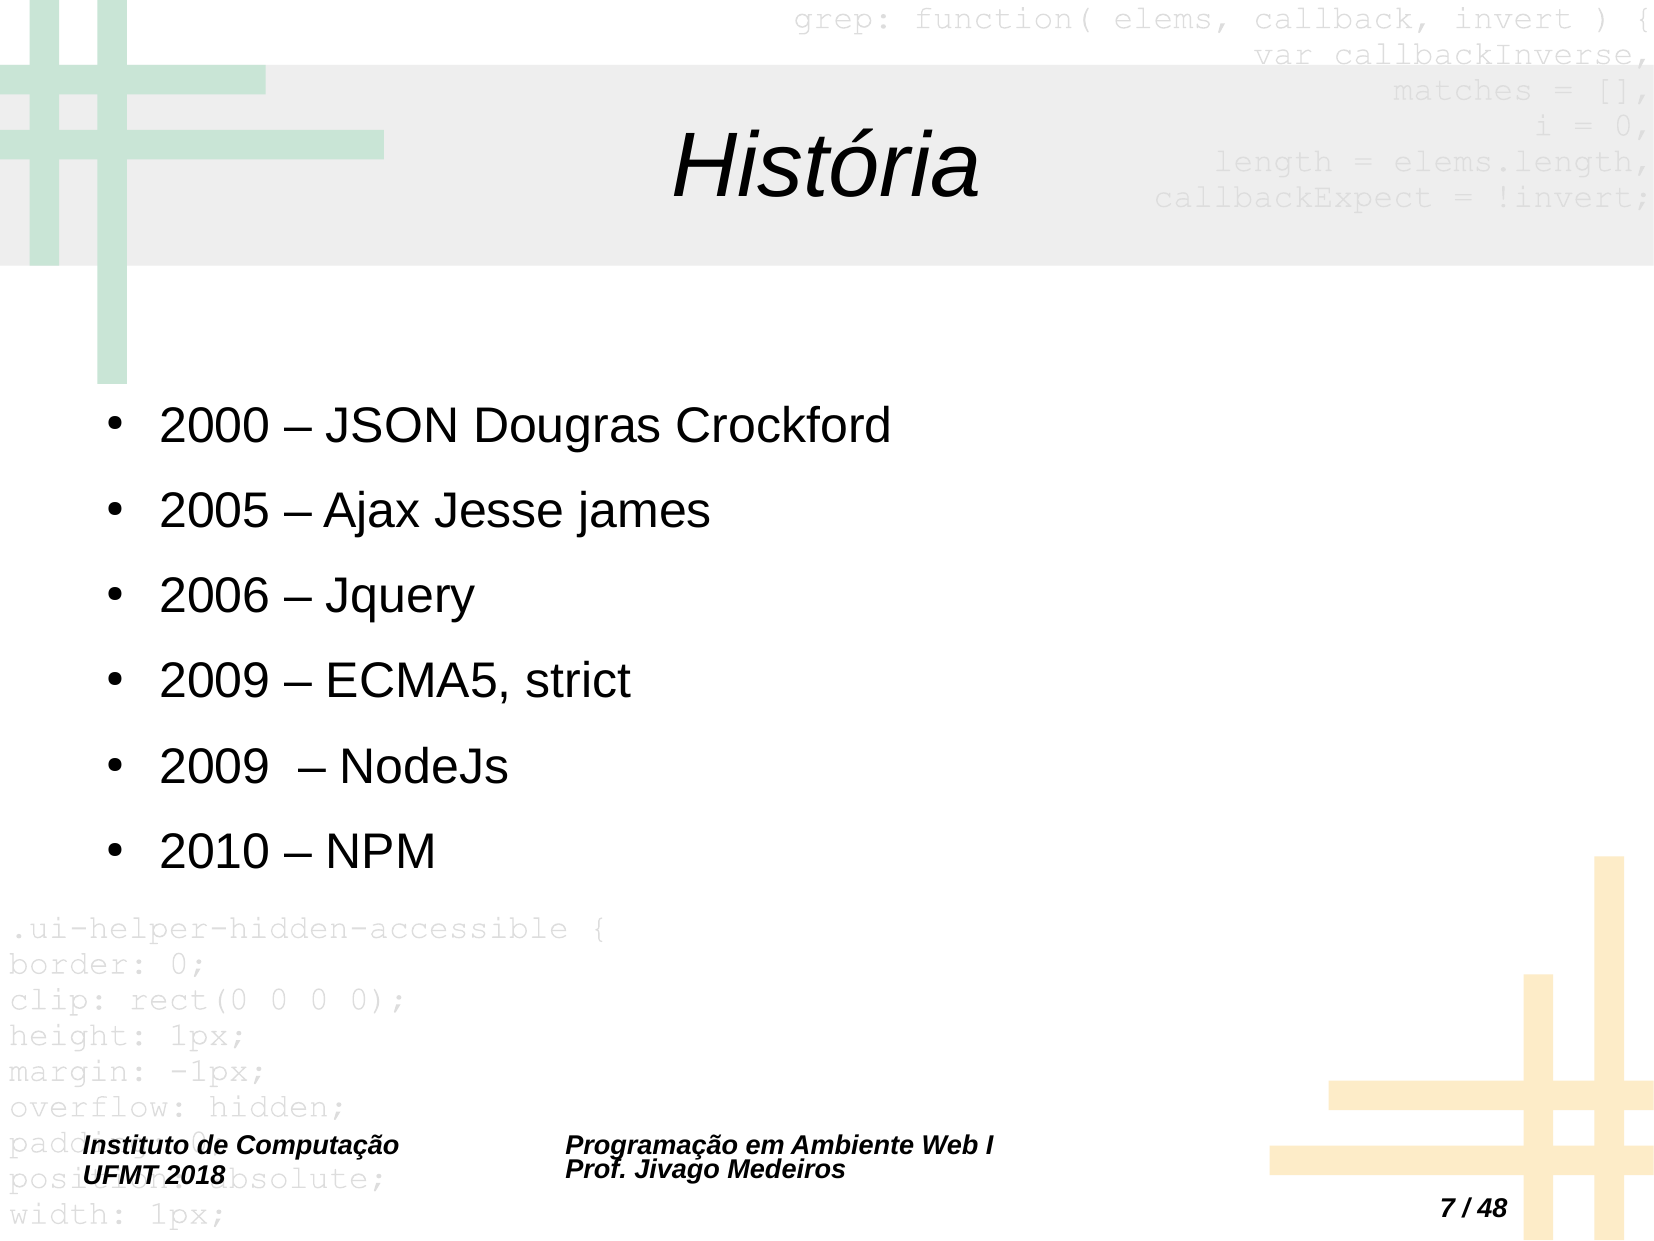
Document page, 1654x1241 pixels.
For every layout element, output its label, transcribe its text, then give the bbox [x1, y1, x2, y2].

list 2000 – JSON Dougras Crockford 2005 – Ajax Jesse james 2006 – Jquery 2009 – ECMA5, strict 2009 – NodeJs 2010 – NPM [88, 278, 1577, 998]
title História [82, 61, 1571, 269]
